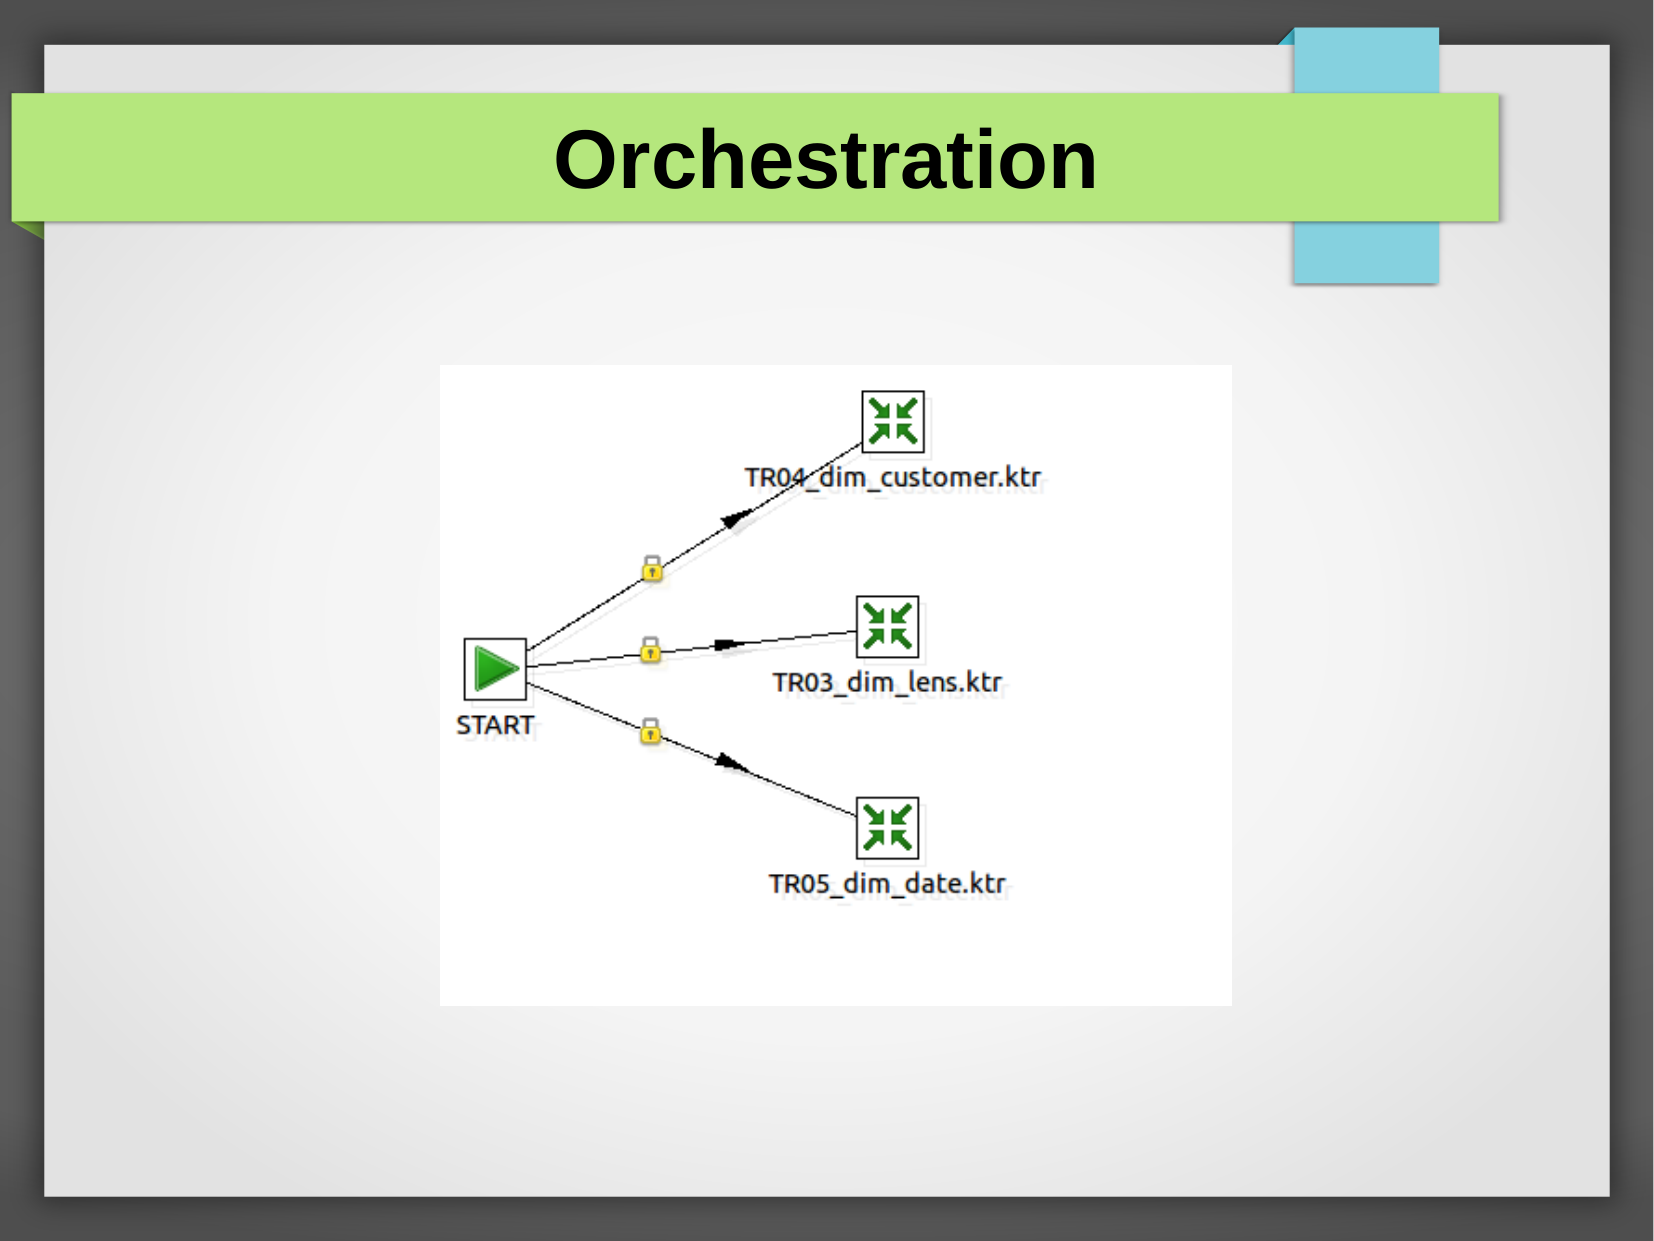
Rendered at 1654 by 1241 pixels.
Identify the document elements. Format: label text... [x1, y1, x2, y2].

title Orchestration [70, 106, 1583, 213]
picture [0, 0, 1654, 1241]
